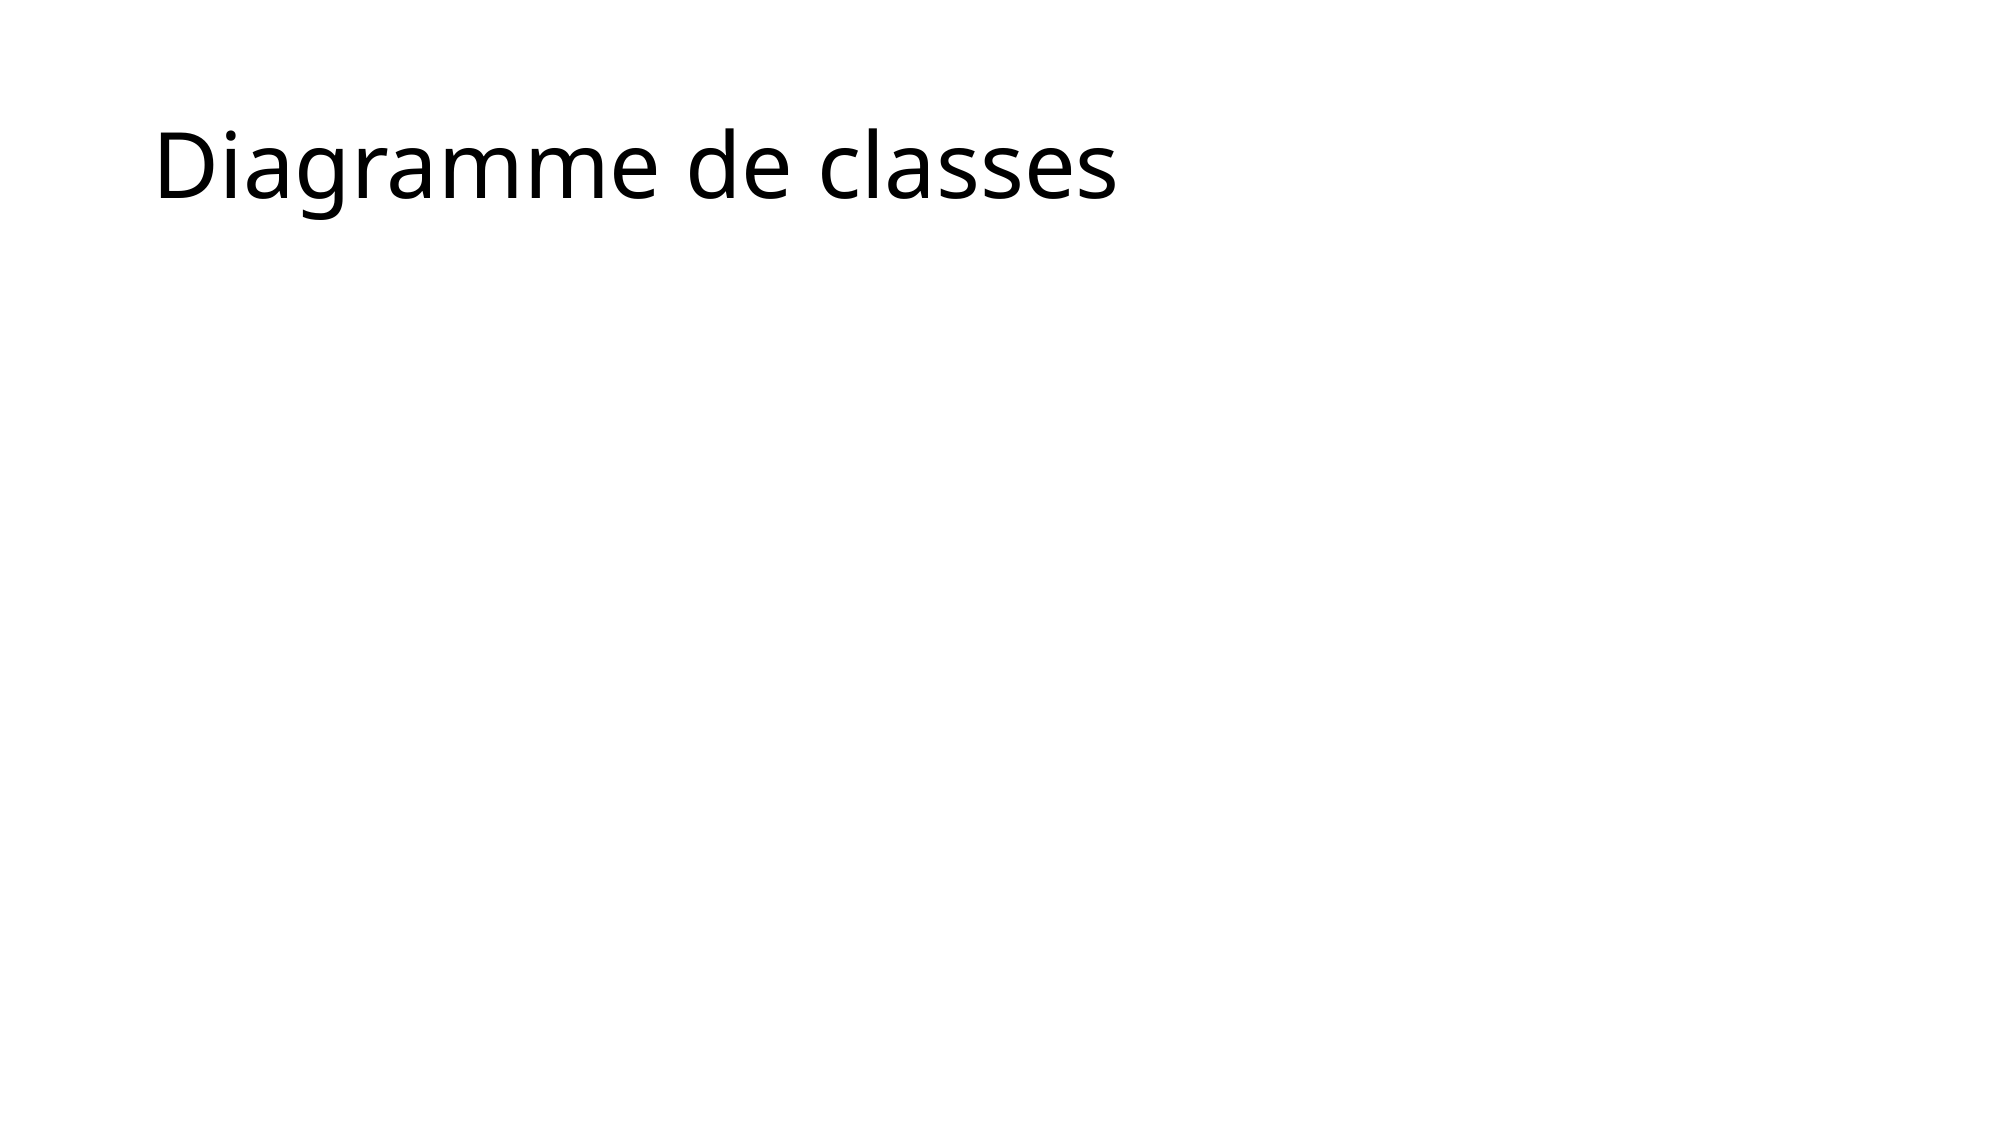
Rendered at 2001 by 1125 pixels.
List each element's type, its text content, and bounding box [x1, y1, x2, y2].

title Diagramme de classes [137, 59, 1863, 278]
